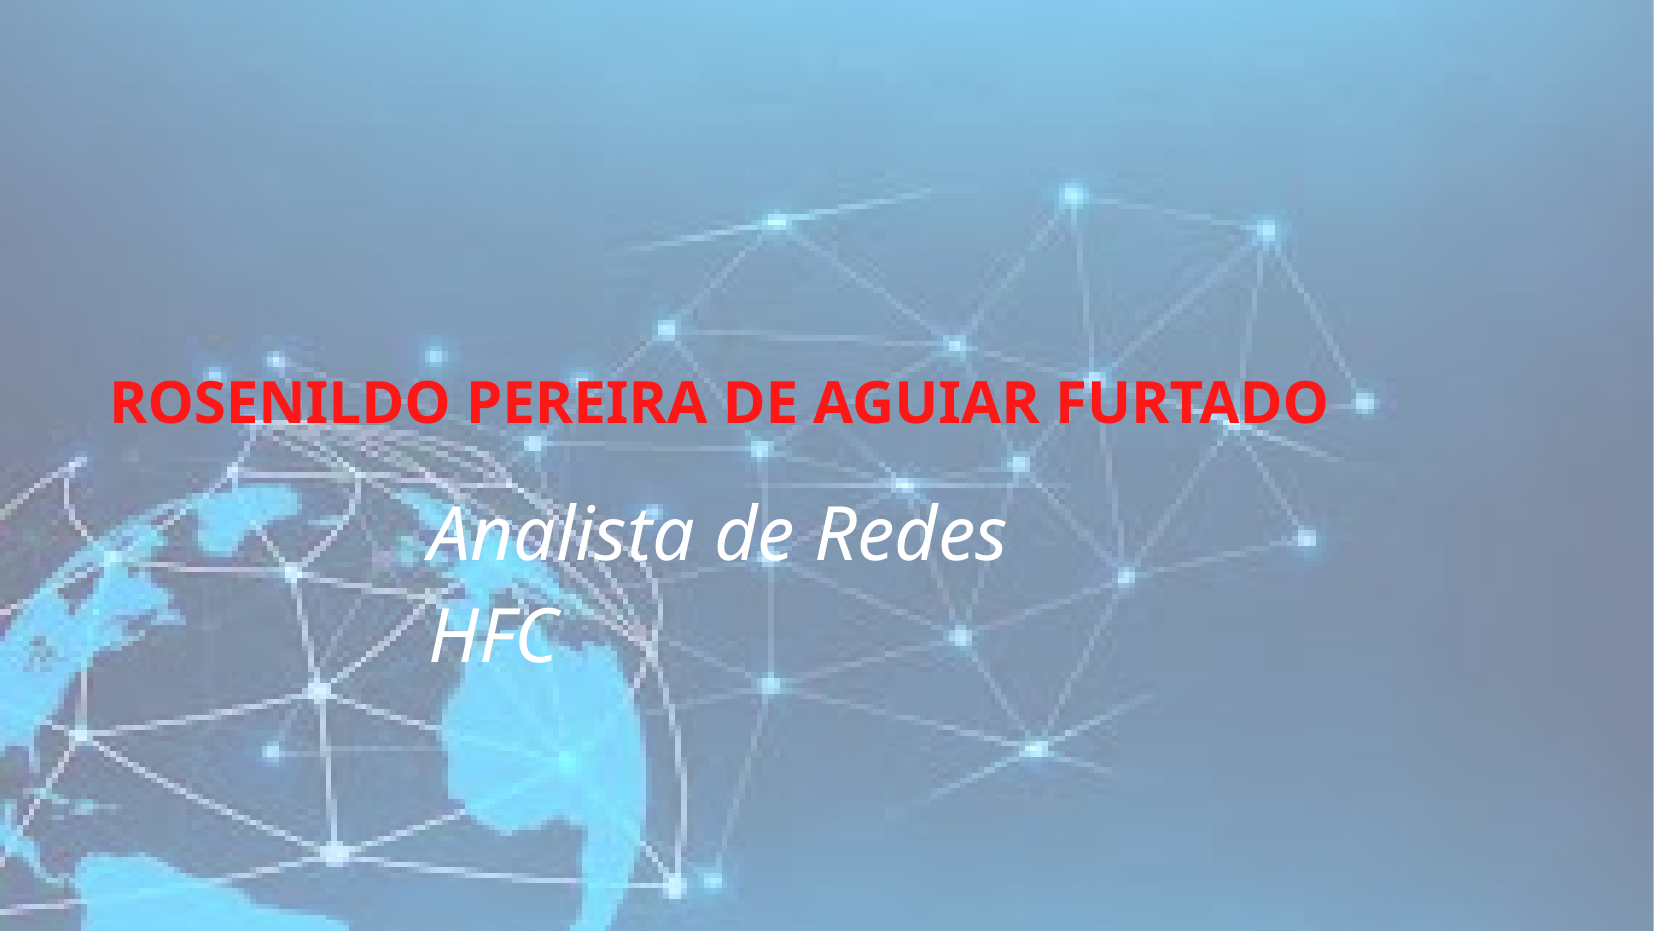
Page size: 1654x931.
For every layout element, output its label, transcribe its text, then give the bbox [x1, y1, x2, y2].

text_box Analista de Redes HFC [413, 472, 1146, 563]
text_box ROSENILDO PEREIRA DE AGUIAR FURTADO [94, 354, 1607, 486]
